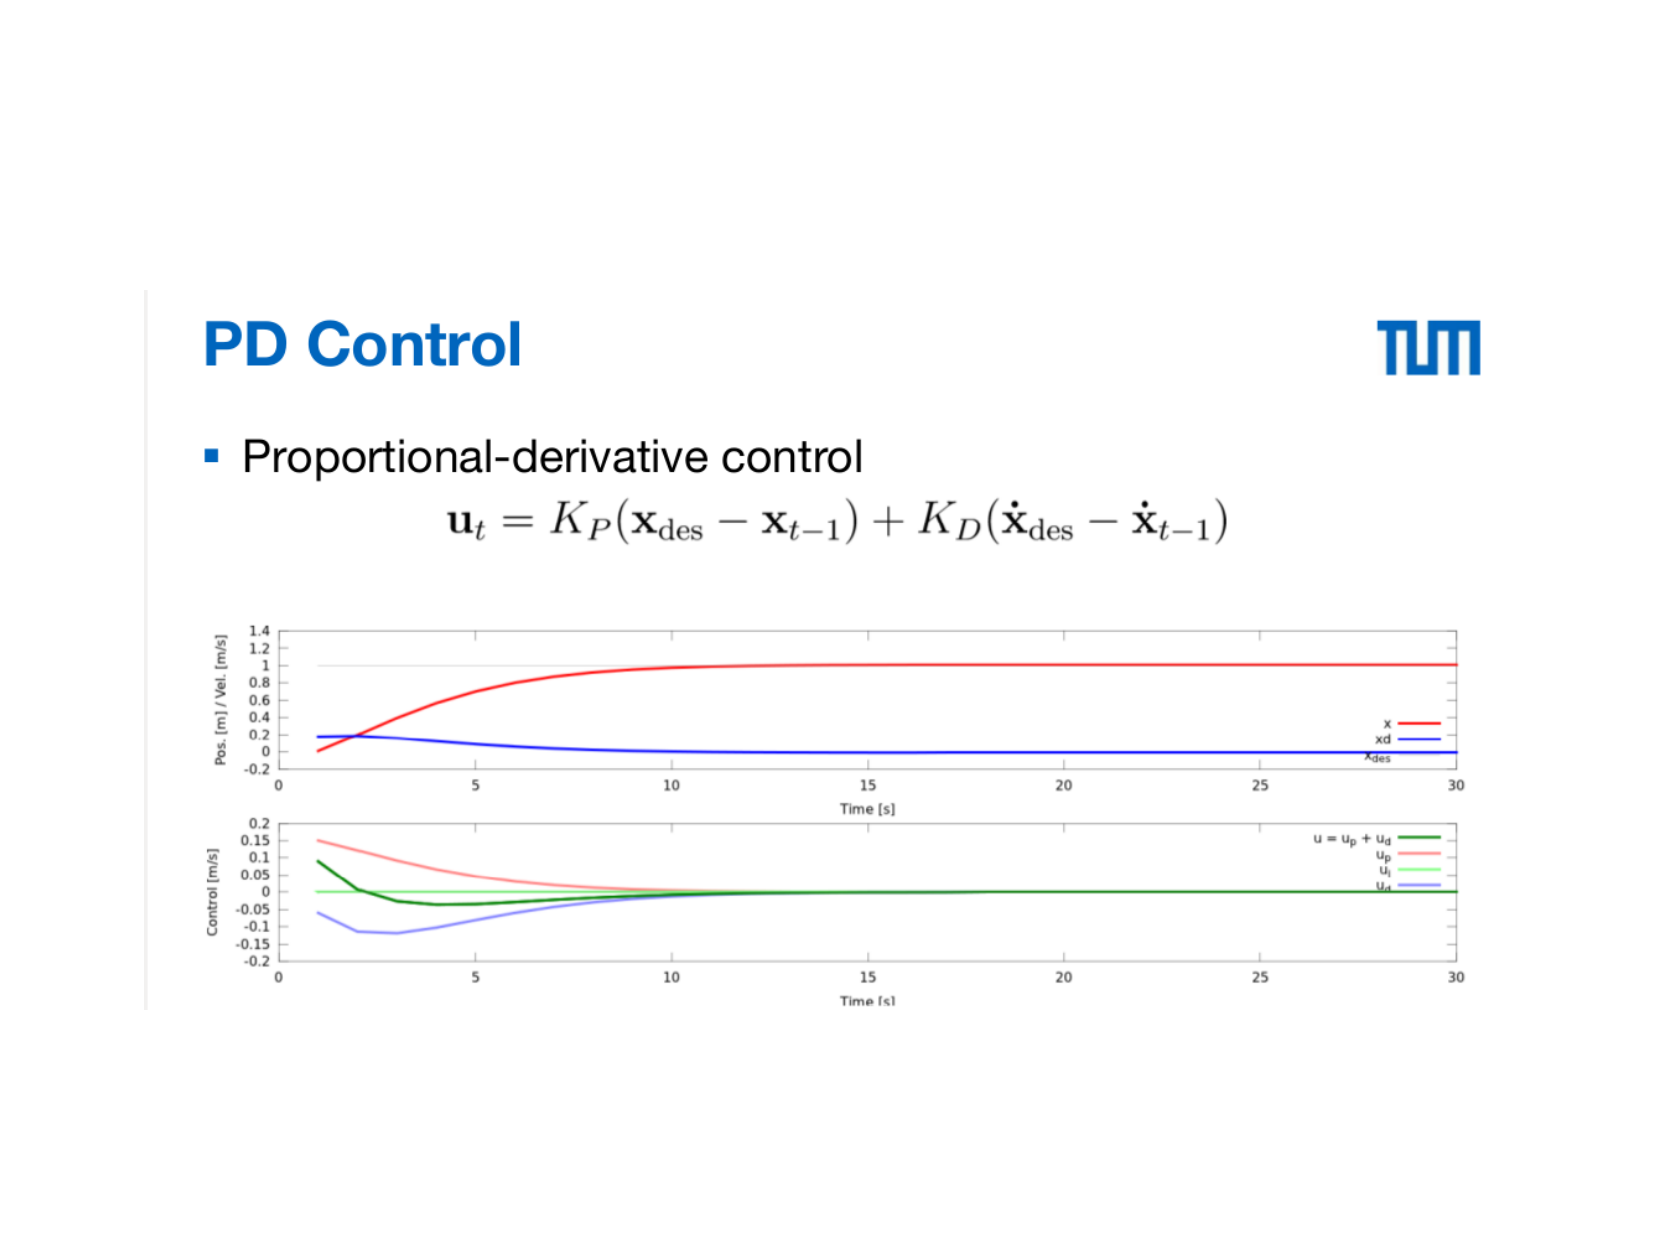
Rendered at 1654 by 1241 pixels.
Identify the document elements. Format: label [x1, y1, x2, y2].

picture [144, 290, 1509, 1010]
